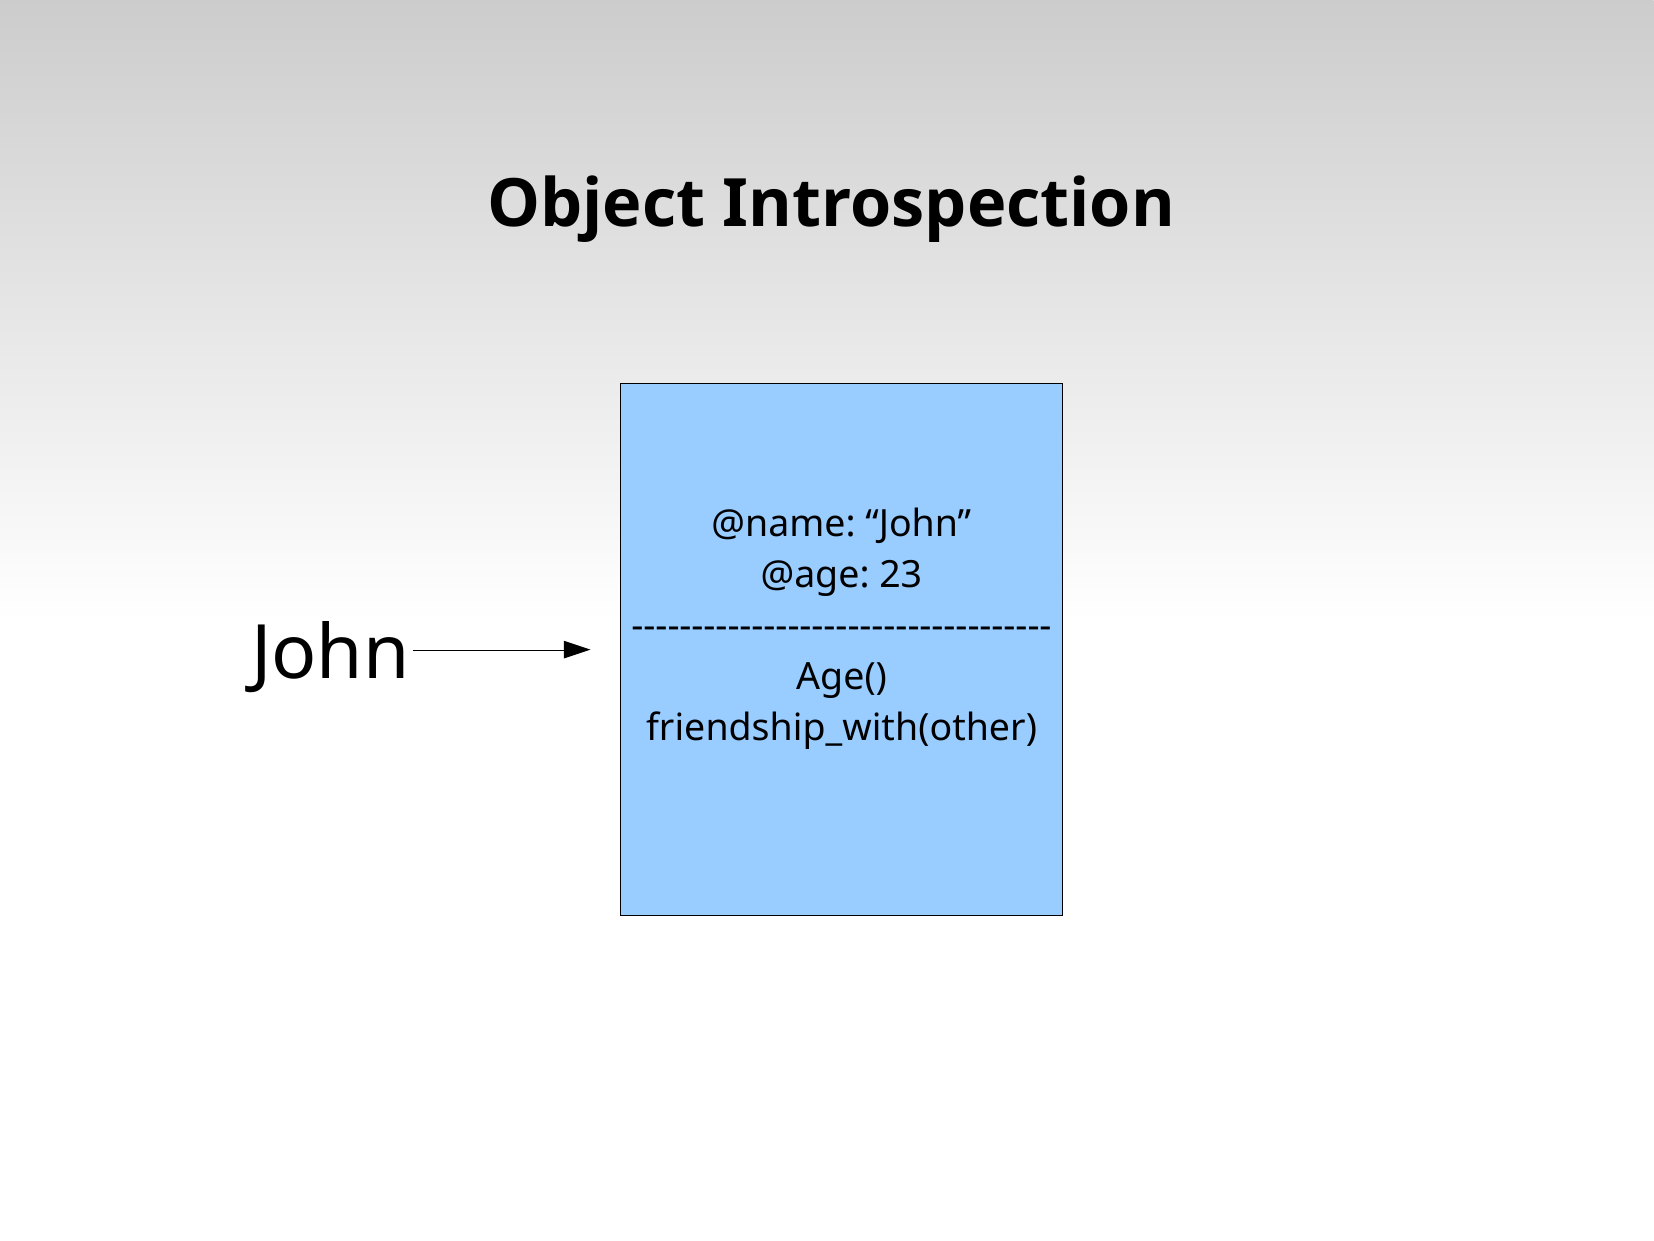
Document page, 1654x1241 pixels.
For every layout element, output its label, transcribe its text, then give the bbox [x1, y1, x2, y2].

text_box John [236, 590, 425, 696]
text_box Object Introspection [472, 147, 1135, 243]
text_box @name: “John” @age: 23 ----------------------------------- Age() friendship_with(other) [620, 383, 1063, 916]
